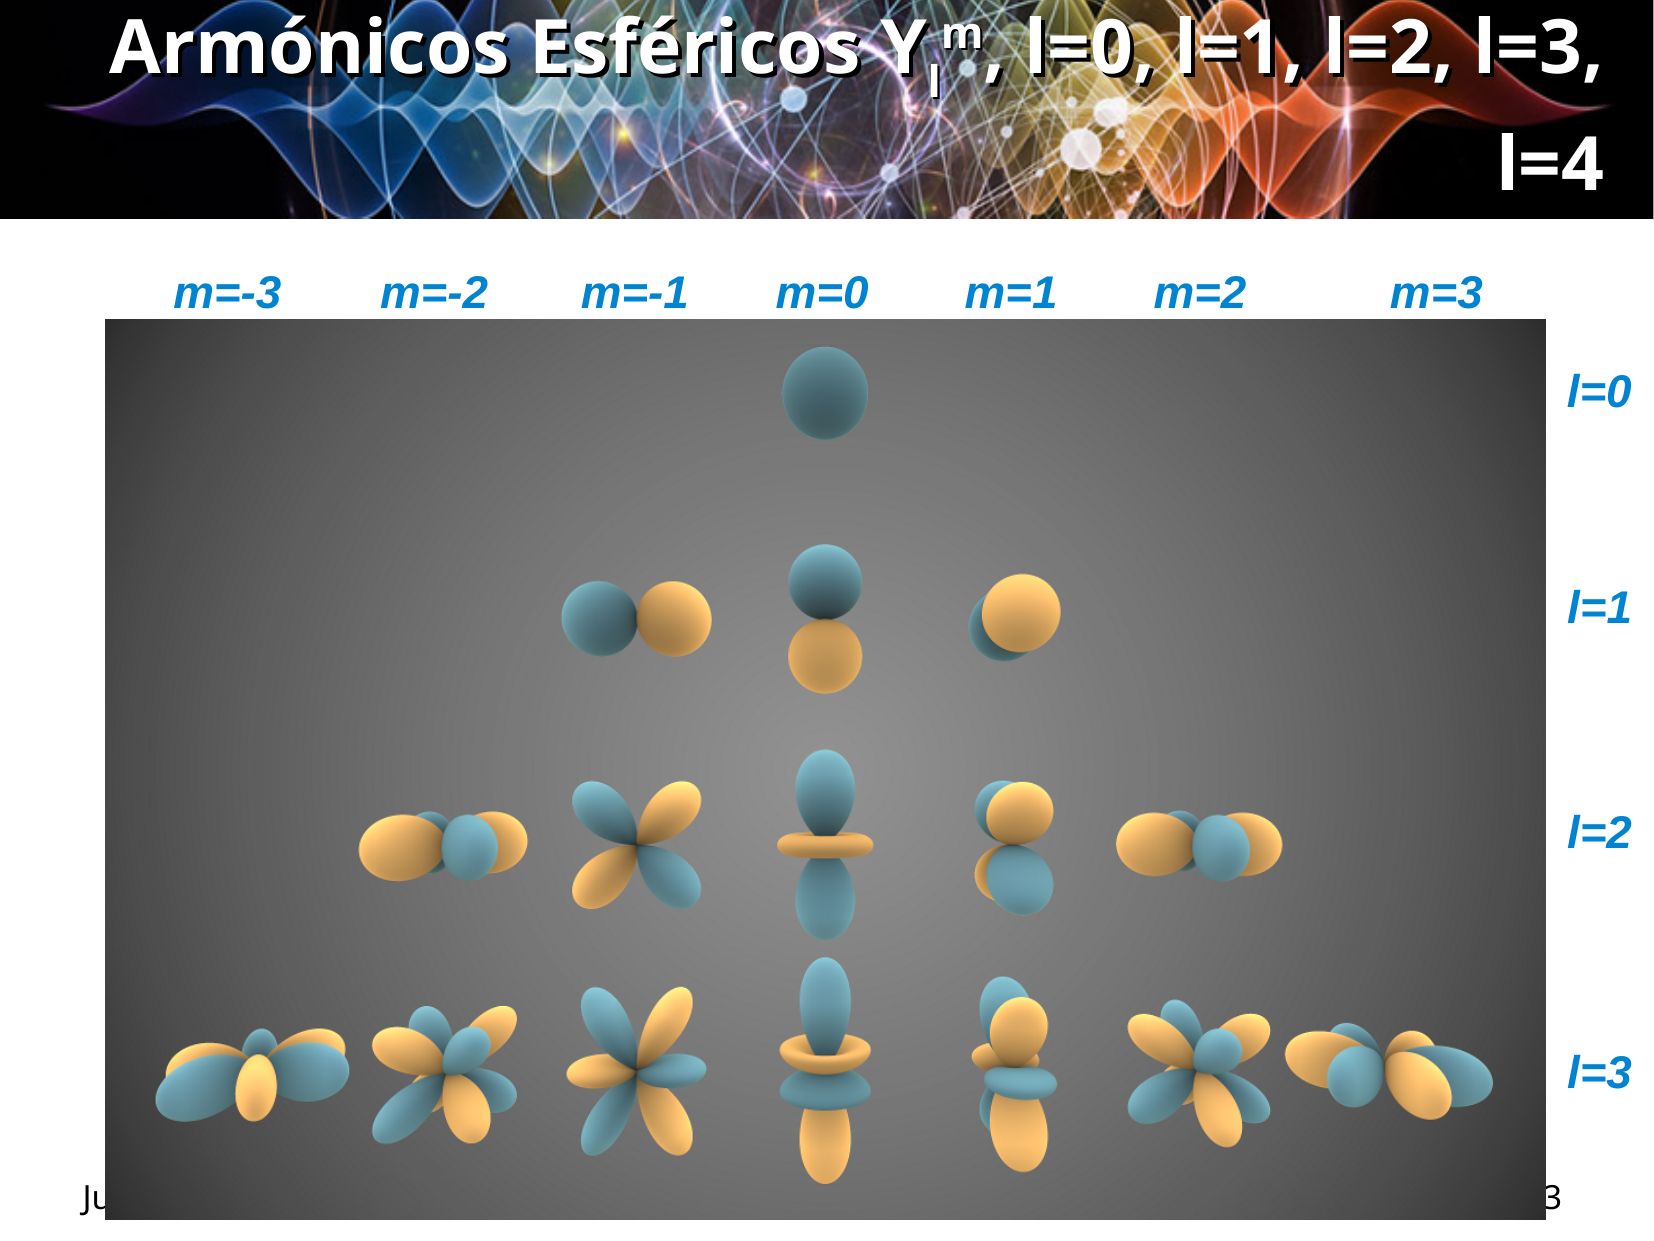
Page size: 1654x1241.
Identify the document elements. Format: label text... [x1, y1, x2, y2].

picture [105, 319, 1546, 1220]
text_box l=2 [1552, 799, 1647, 867]
title Armónicos Esféricos Ylm, l=0, l=1, l=2, l=3, l=4 [45, 15, 1606, 191]
text_box l=1 [1552, 574, 1647, 642]
text_box m=2 [1138, 260, 1262, 327]
text_box l=0 [1552, 358, 1647, 425]
text_box m=1 [949, 259, 1073, 327]
text_box m=-2 [365, 260, 504, 327]
text_box m=-1 [565, 259, 704, 327]
text_box m=0 [760, 259, 884, 326]
text_box m=3 [1375, 260, 1498, 327]
text_box l=3 [1552, 1039, 1648, 1107]
picture [0, 0, 1654, 219]
text_box m=-3 [158, 260, 297, 327]
